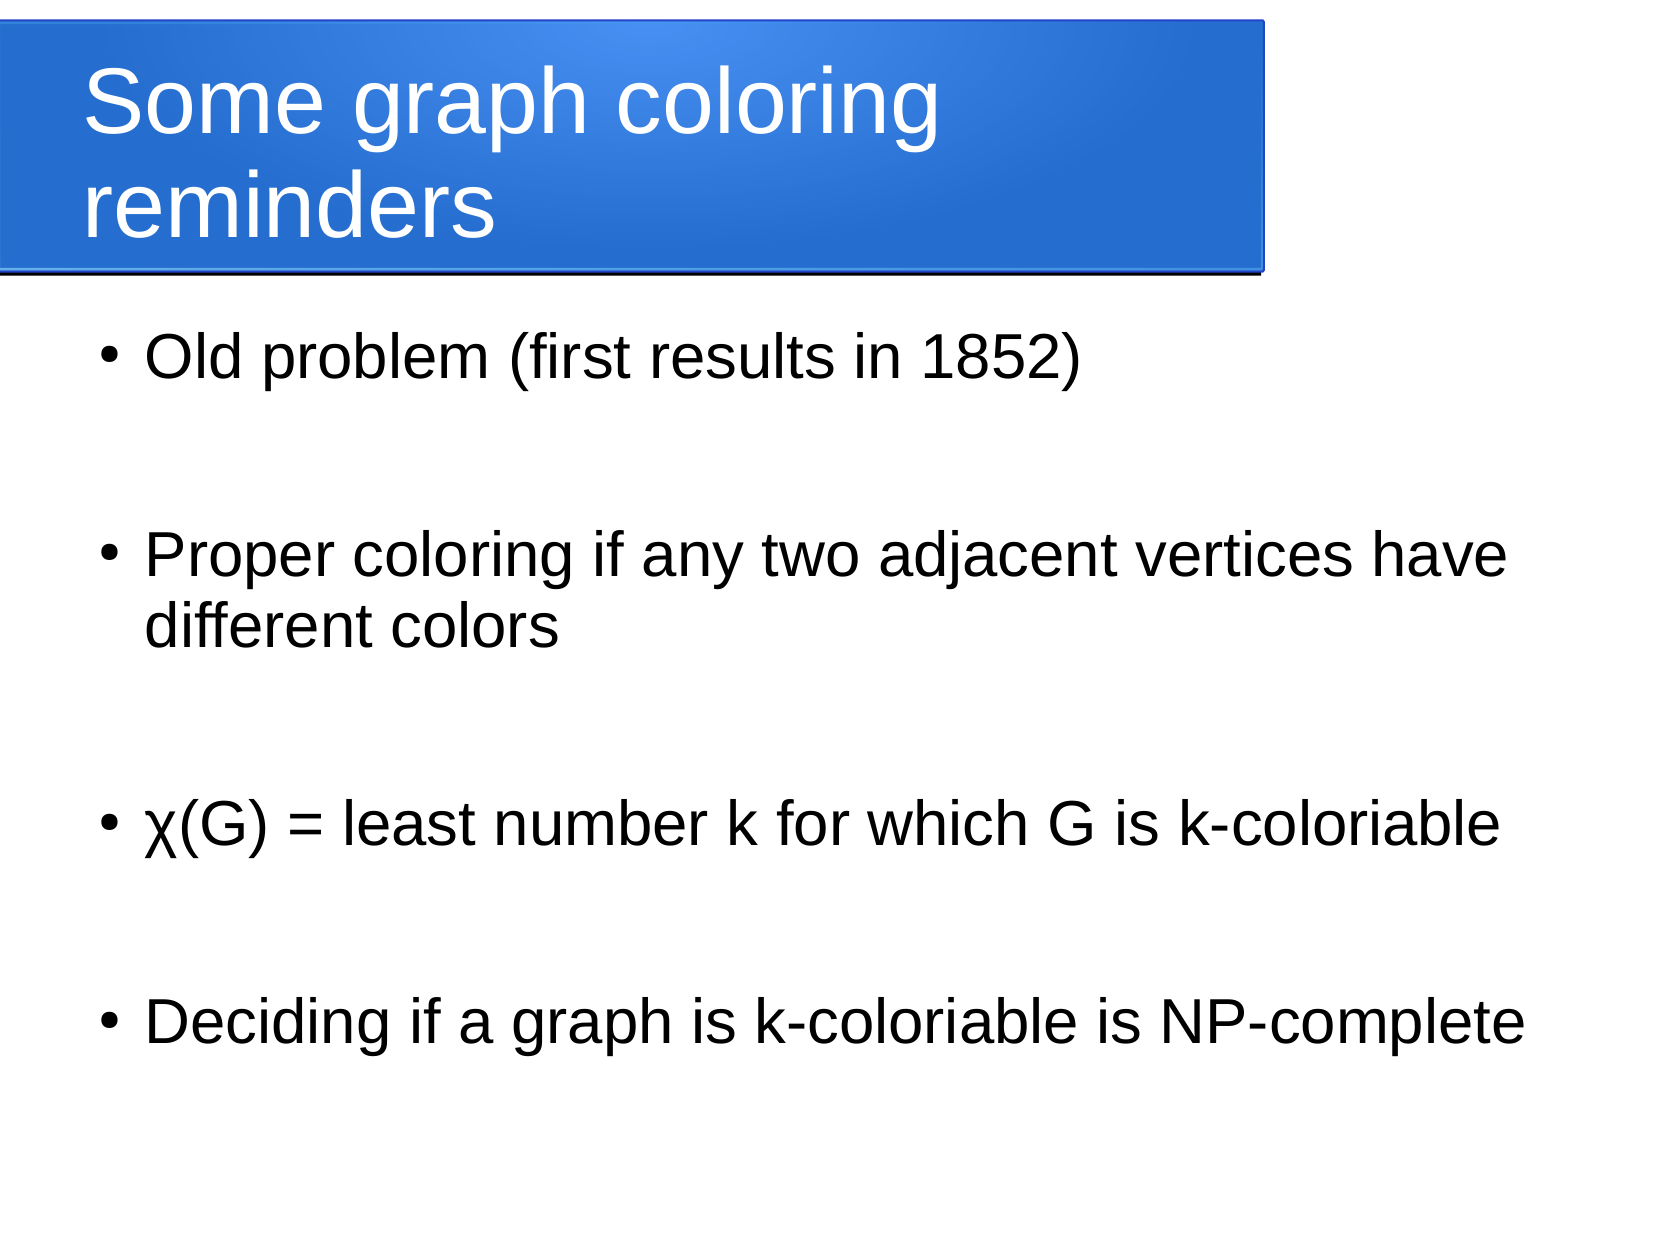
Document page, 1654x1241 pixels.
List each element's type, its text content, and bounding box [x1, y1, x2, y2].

title Some graph coloring reminders [82, 48, 1250, 258]
list Old problem (first results in 1852) Proper coloring if any two adjacent vertices have different colors χ(G) = least number k for which G is k-coloriable Deciding if a graph is k-coloriable is NP-complete [82, 290, 1538, 1088]
